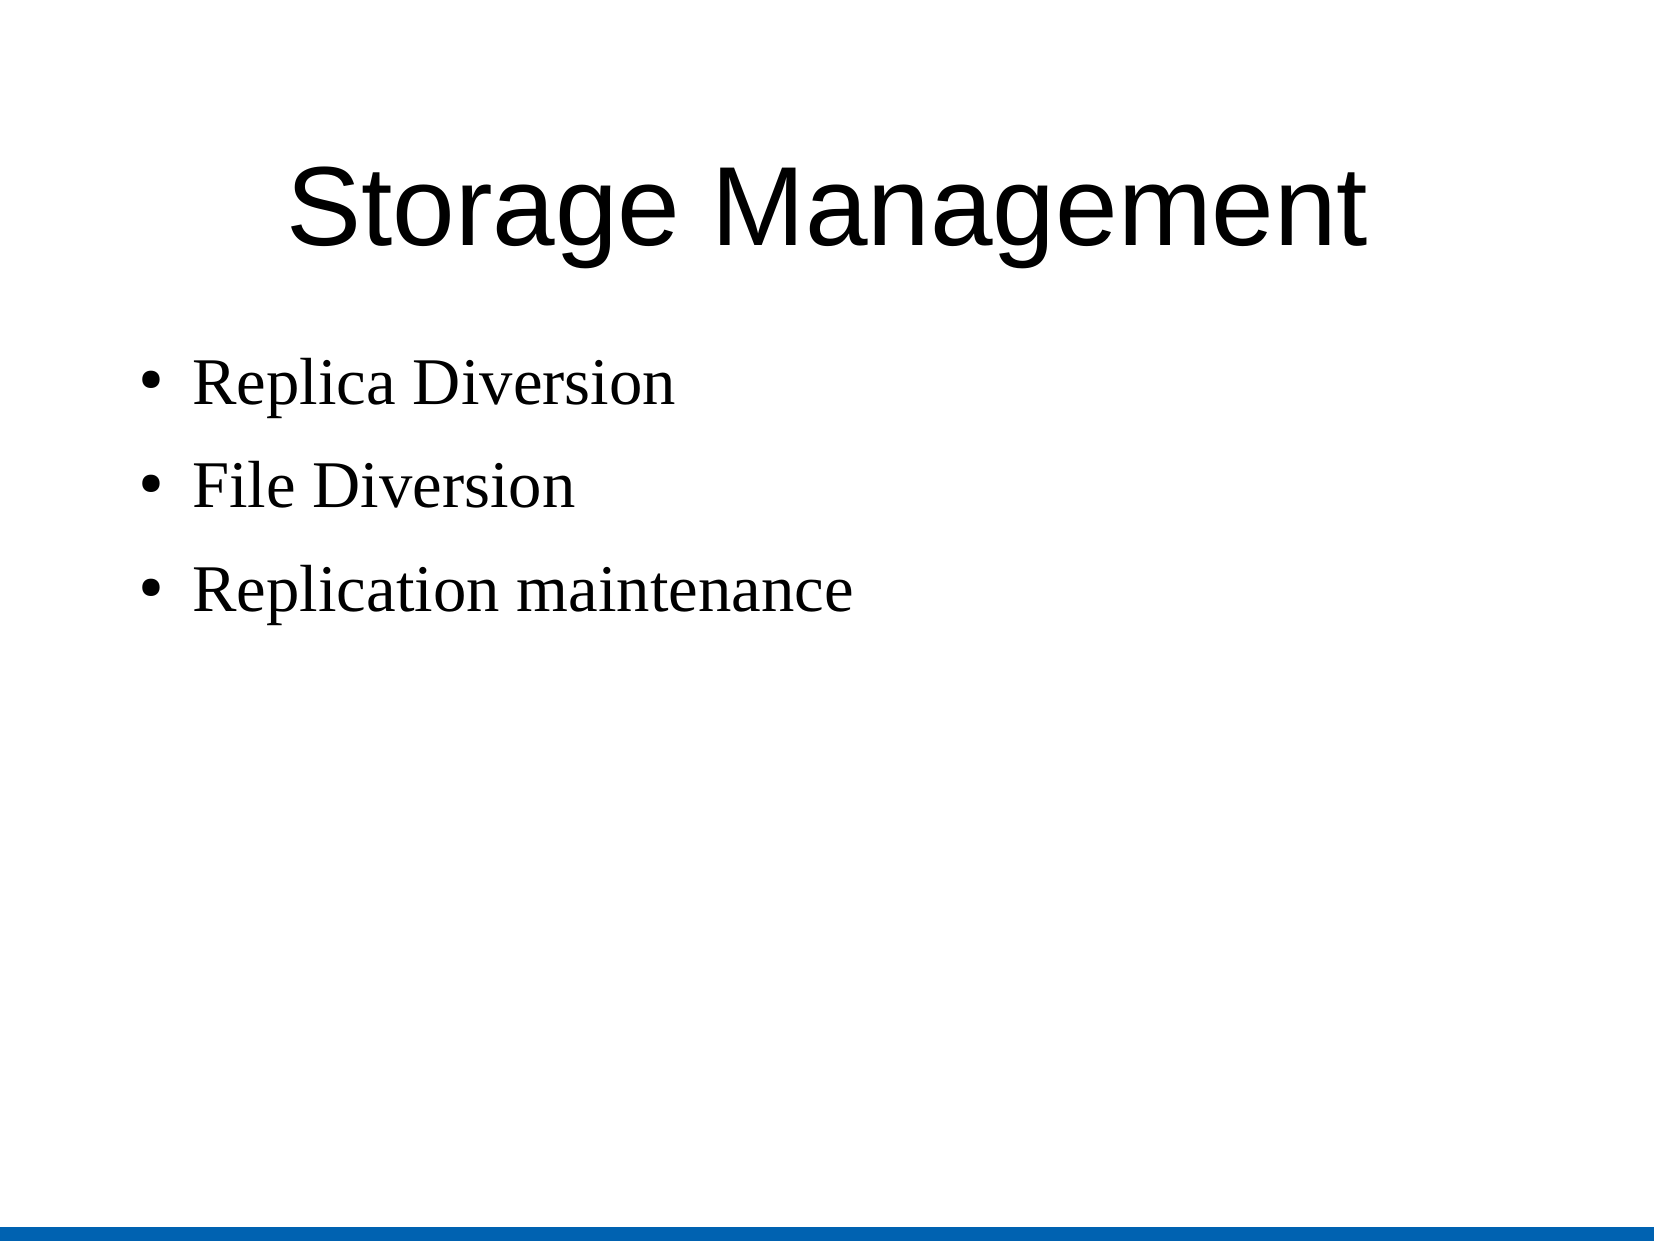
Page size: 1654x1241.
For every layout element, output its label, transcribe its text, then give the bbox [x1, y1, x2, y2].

title Storage Management [121, 102, 1533, 311]
list Replica Diversion File Diversion Replication maintenance [121, 344, 1533, 1127]
